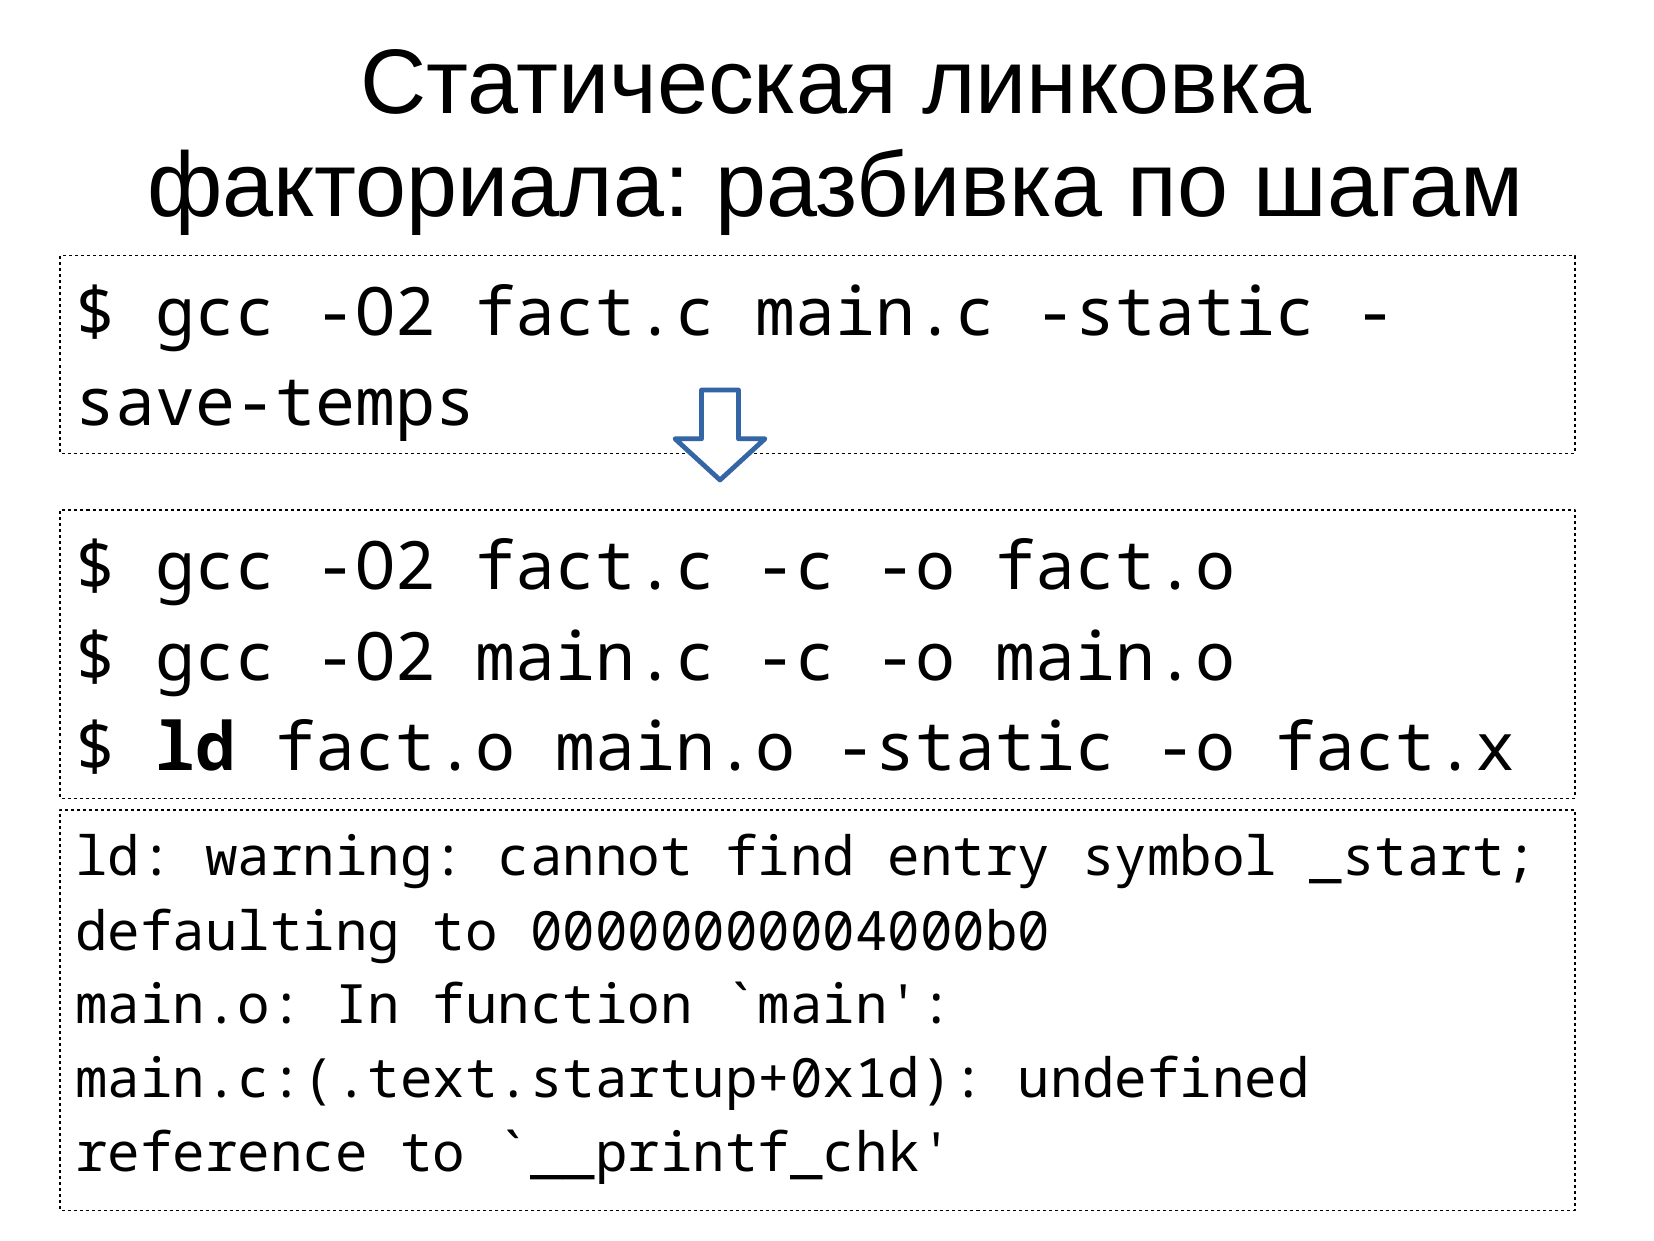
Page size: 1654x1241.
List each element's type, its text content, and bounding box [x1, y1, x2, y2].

text_box $ gcc -O2 fact.c -c -o fact.o $ gcc -O2 main.c -c -o main.o $ ld fact.o main.o -static -o fact.x [60, 510, 1576, 793]
text_box [675, 390, 766, 481]
text_box ld: warning: cannot find entry symbol _start; defaulting to 00000000004000b0 main.o: In function `main': main.c:(.text.startup+0x1d): undefined reference to `__printf_chk' [60, 810, 1576, 1211]
text_box $ gcc -O2 fact.c main.c -static -save-temps [60, 255, 1576, 361]
title Статическая линковка факториала: разбивка по шагам [82, 30, 1591, 238]
